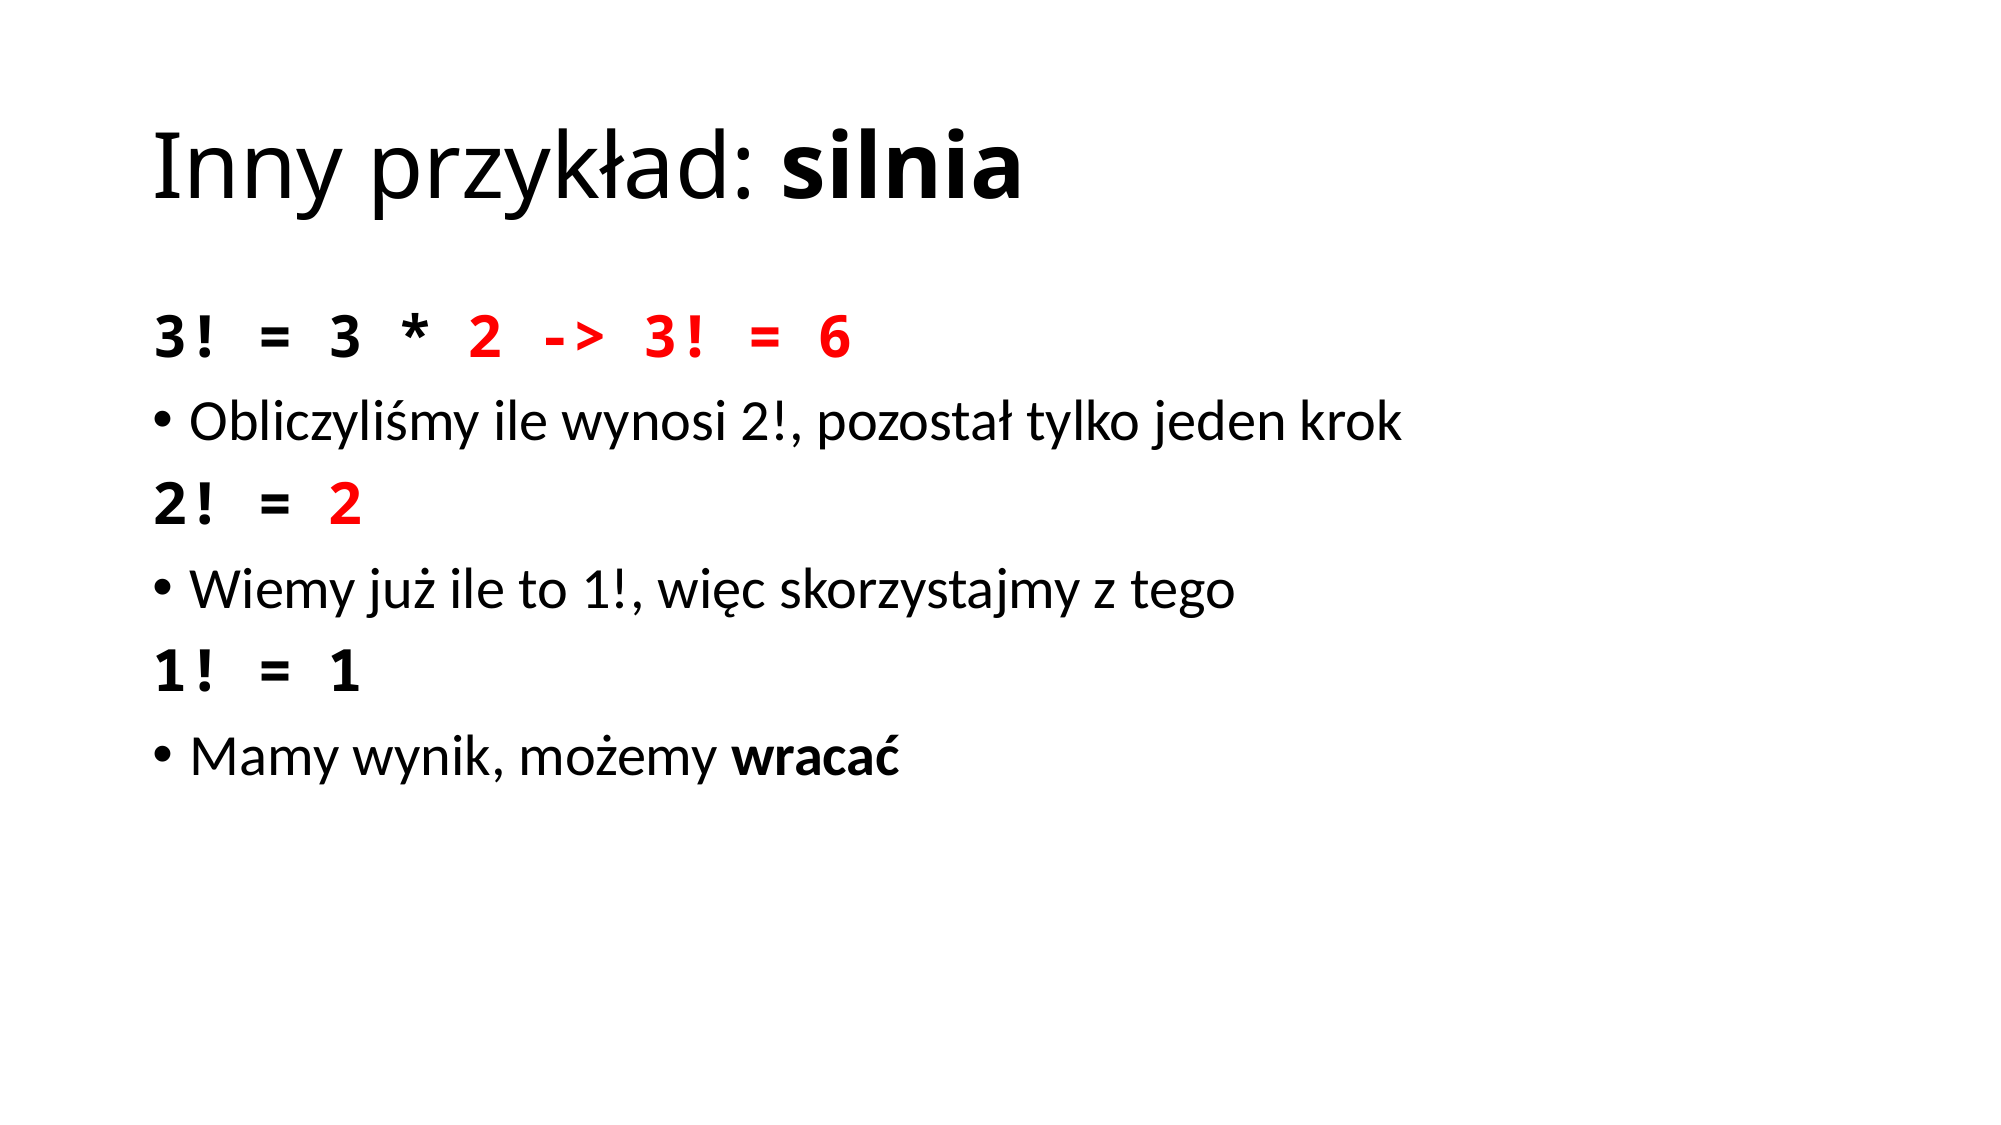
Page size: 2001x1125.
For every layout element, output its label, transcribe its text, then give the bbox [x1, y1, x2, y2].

title Inny przykład: silnia [137, 59, 1863, 278]
list 3! = 3 * 2 -> 3! = 6 Obliczyliśmy ile wynosi 2!, pozostał tylko jeden krok 2! = 2 Wiemy już ile to 1!, więc skorzystajmy z tego 1! = 1 Mamy wynik, możemy wracać [137, 299, 1863, 1014]
